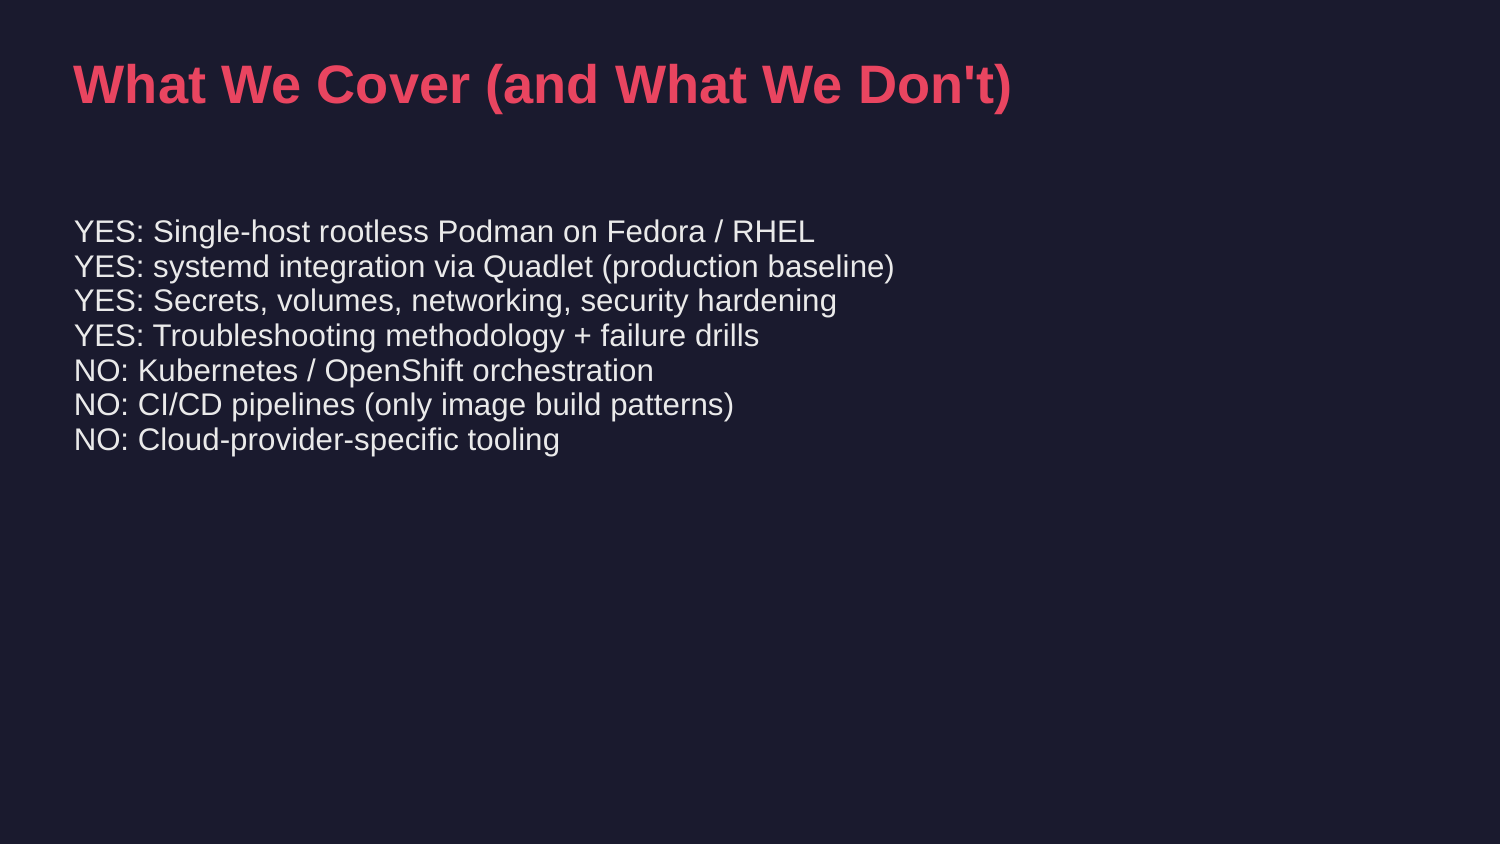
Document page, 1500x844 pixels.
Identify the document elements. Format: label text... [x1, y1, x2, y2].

title What We Cover (and What We Don't) [59, 47, 1441, 166]
text_box YES: Single-host rootless Podman on Fedora / RHEL YES: systemd integration via Quadlet (production baseline) YES: Secrets, volumes, networking, security hardening YES: Troubleshooting methodology + failure drills NO: Kubernetes / OpenShift orchestration NO: CI/CD pipelines (only image build patterns) NO: Cloud-provider-specific tooling [59, 206, 1441, 798]
